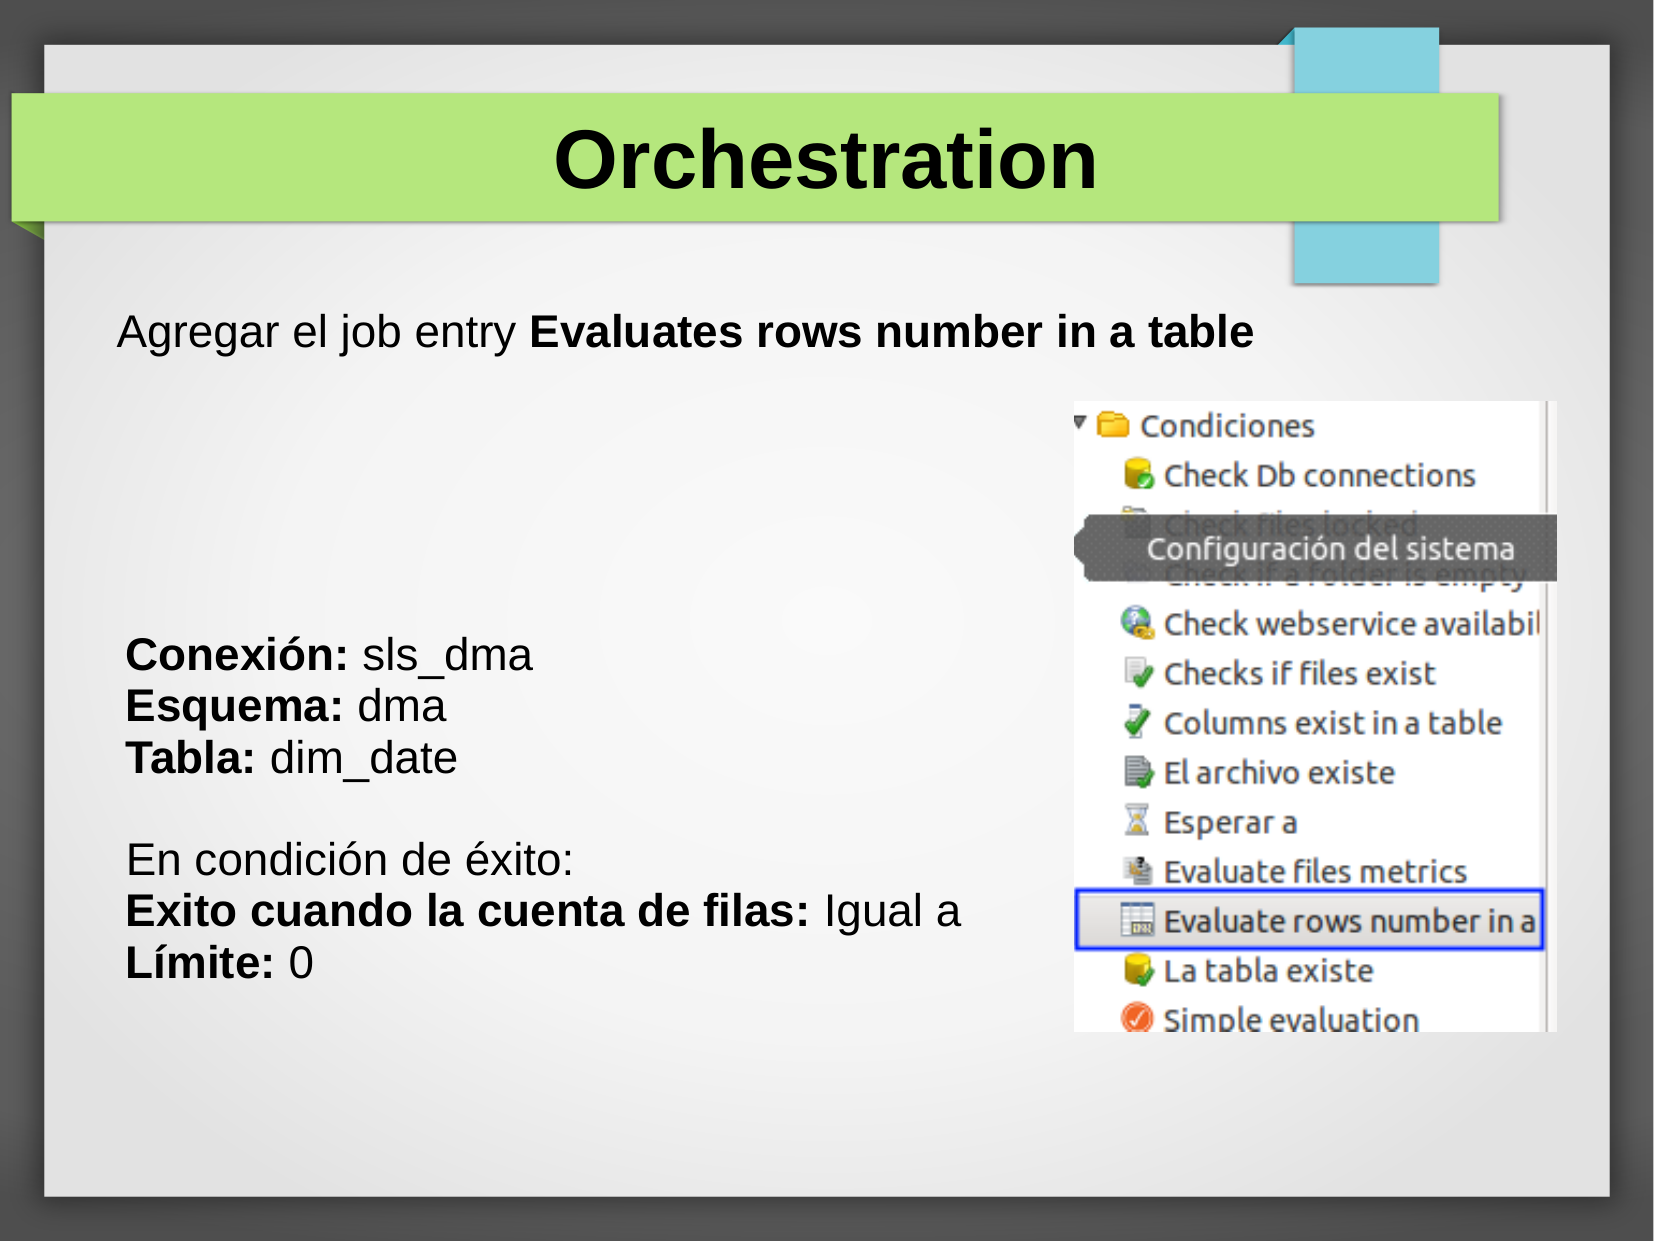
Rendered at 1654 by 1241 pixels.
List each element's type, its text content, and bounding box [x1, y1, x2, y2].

picture [0, 0, 1654, 1241]
text_box Conexión: sls_dma Esquema: dma Tabla: dim_date En condición de éxito: Exito cuando la cuenta de filas: Igual a Límite: 0 [111, 621, 1023, 996]
title Orchestration [70, 106, 1583, 213]
text_box Agregar el job entry Evaluates rows number in a table [101, 298, 1334, 416]
